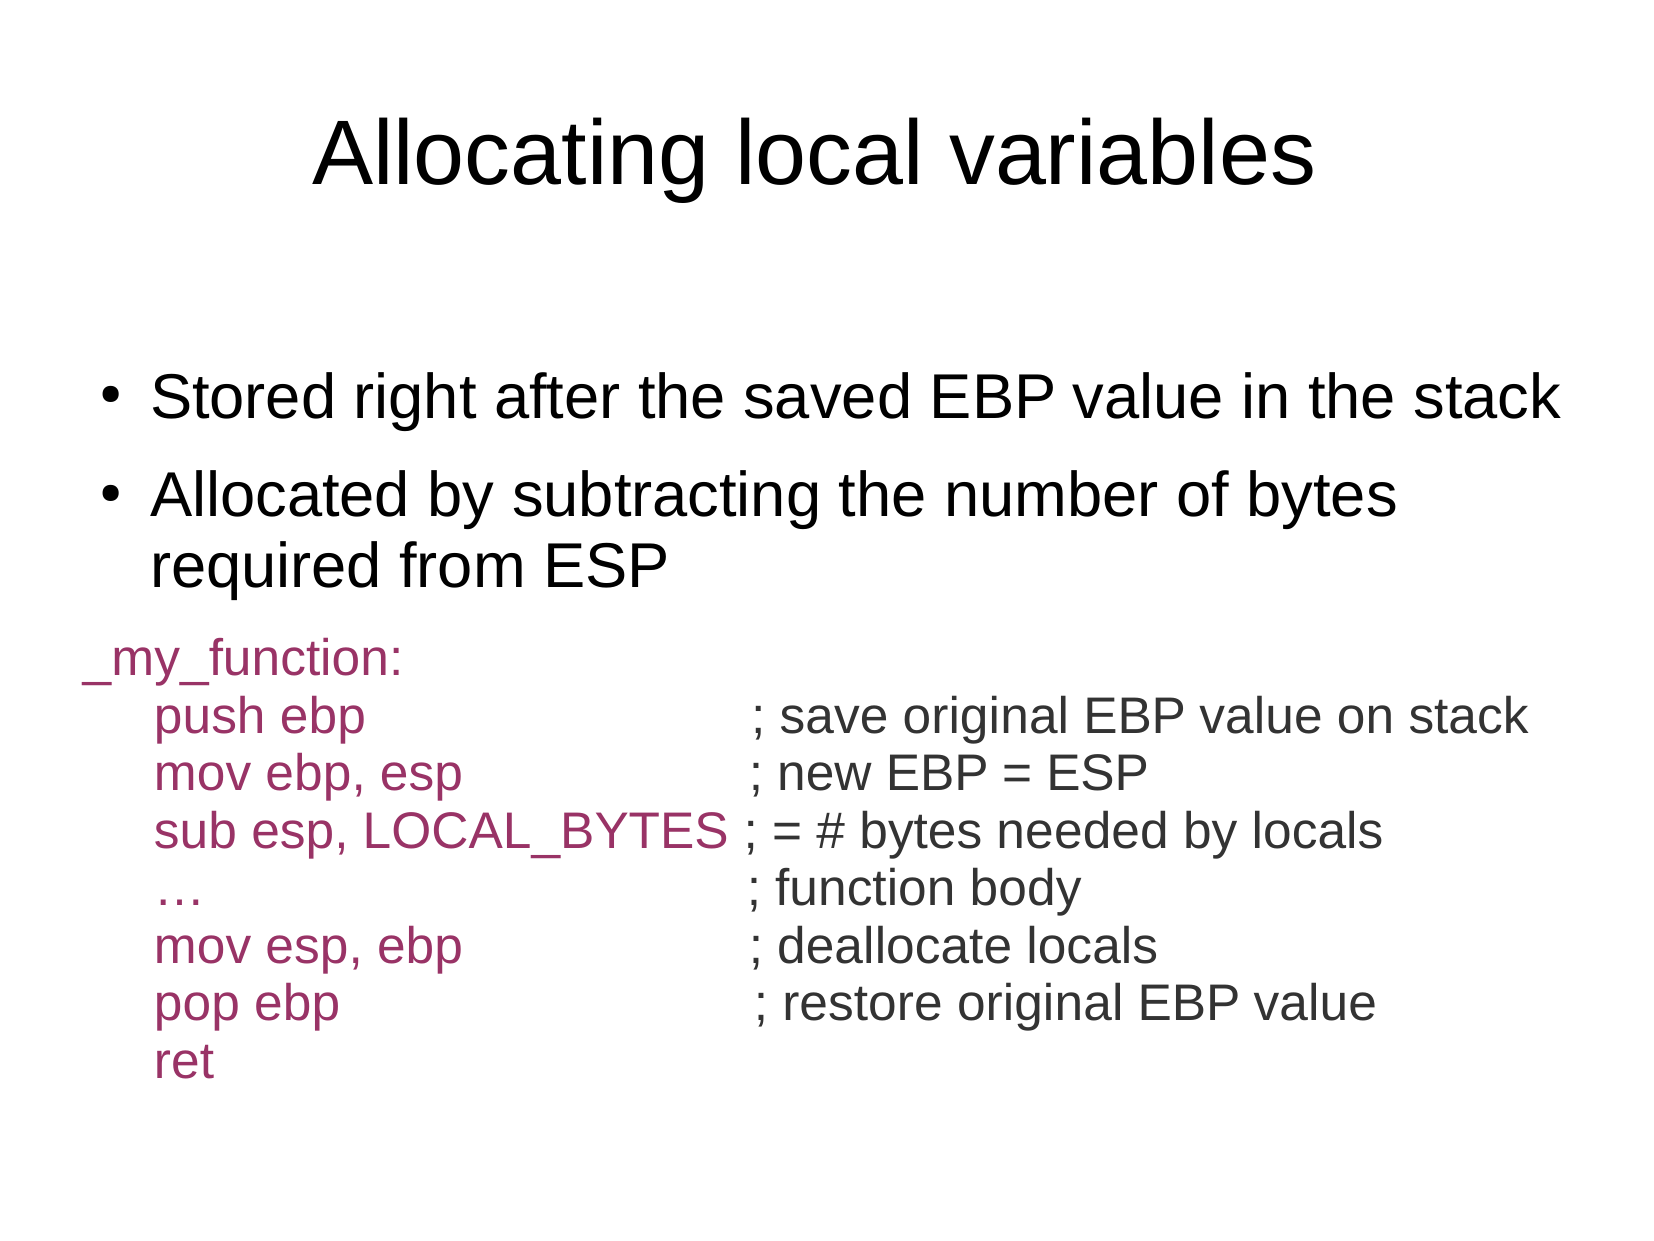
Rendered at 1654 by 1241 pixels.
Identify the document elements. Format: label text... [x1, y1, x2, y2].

list Stored right after the saved EBP value in the stack Allocated by subtracting the number of bytes required from ESP _my_function: push ebp ; save original EBP value on stack mov ebp, esp ; new EBP = ESP sub esp, LOCAL_BYTES ; = # bytes needed by locals … ; function body mov esp, ebp ; deallocate locals pop ebp ; restore original EBP value ret [82, 290, 1571, 1109]
title Allocating local variables [70, 49, 1559, 257]
